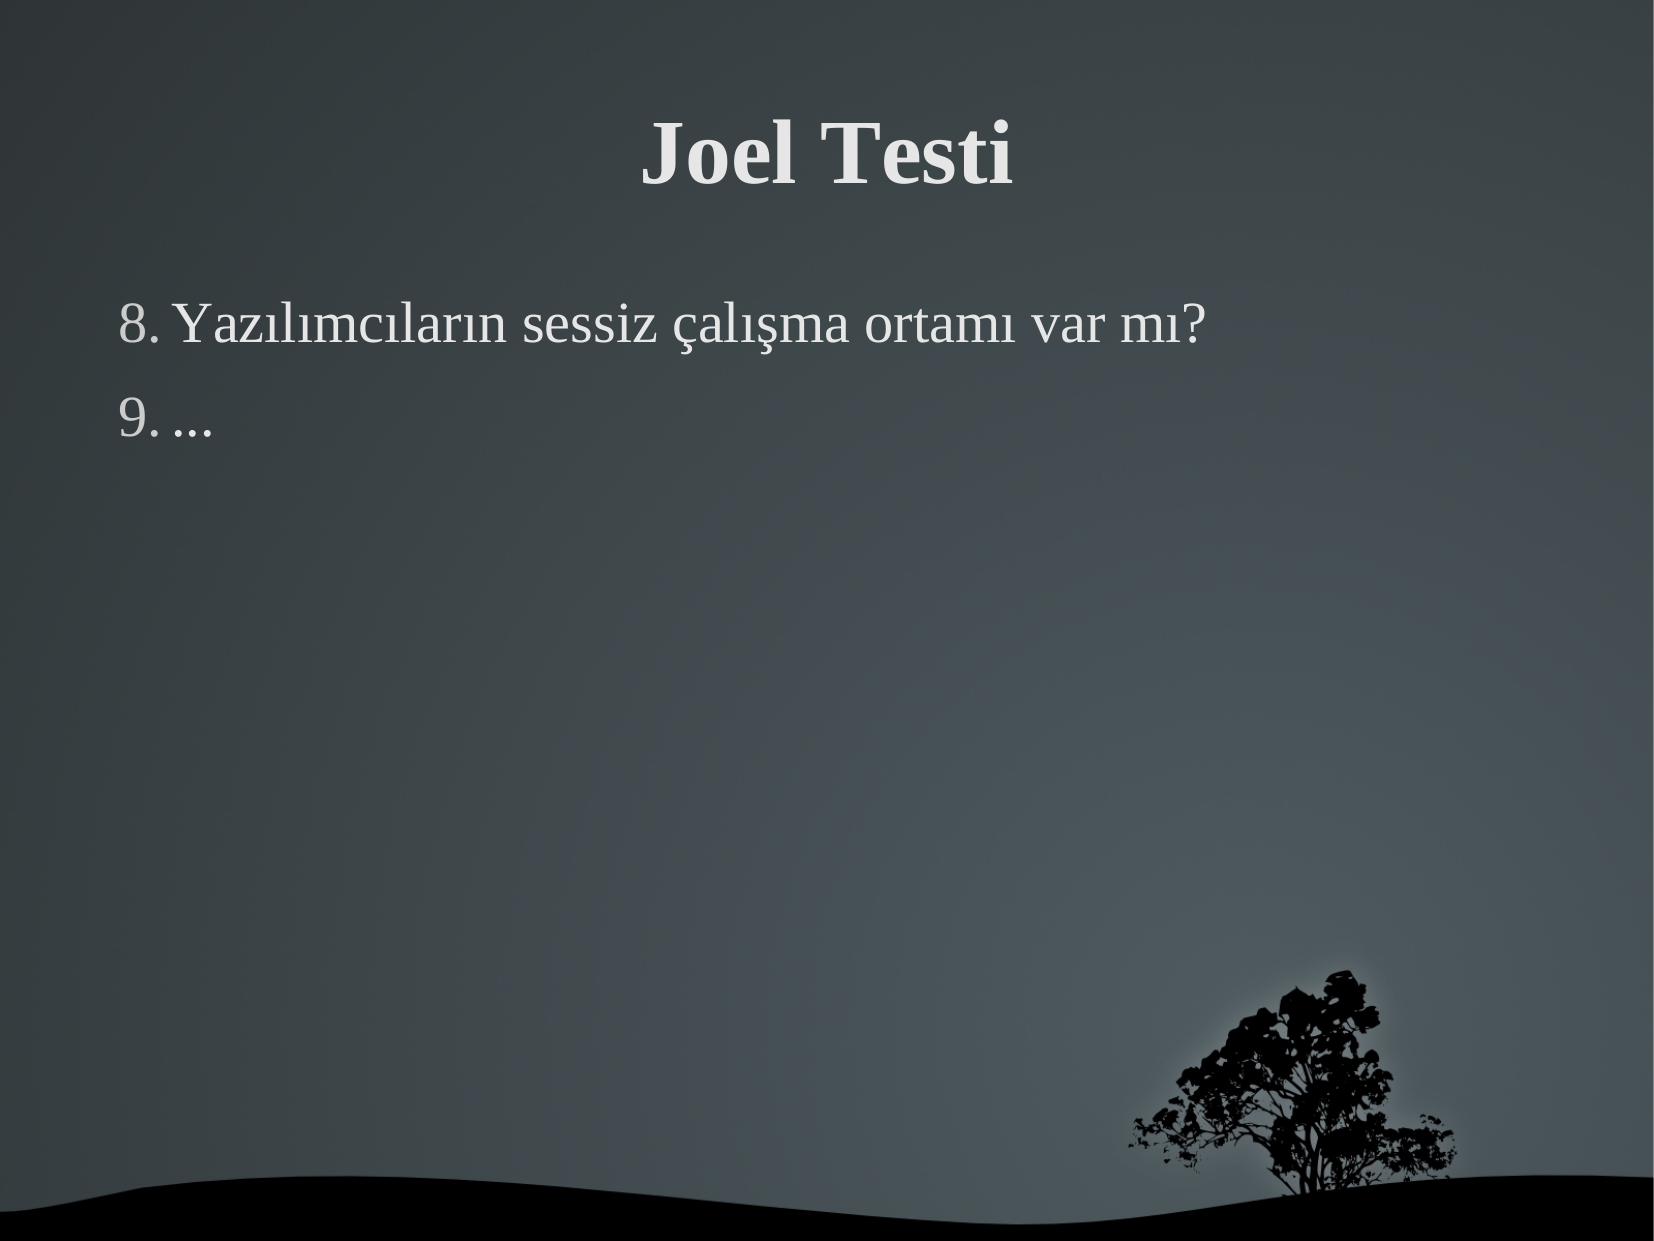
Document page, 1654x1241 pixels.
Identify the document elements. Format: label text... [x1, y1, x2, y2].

picture [0, 0, 1654, 1241]
list Yazılımcıların sessiz çalışma ortamı var mı? ... [82, 290, 1571, 1094]
title Joel Testi [82, 56, 1571, 250]
